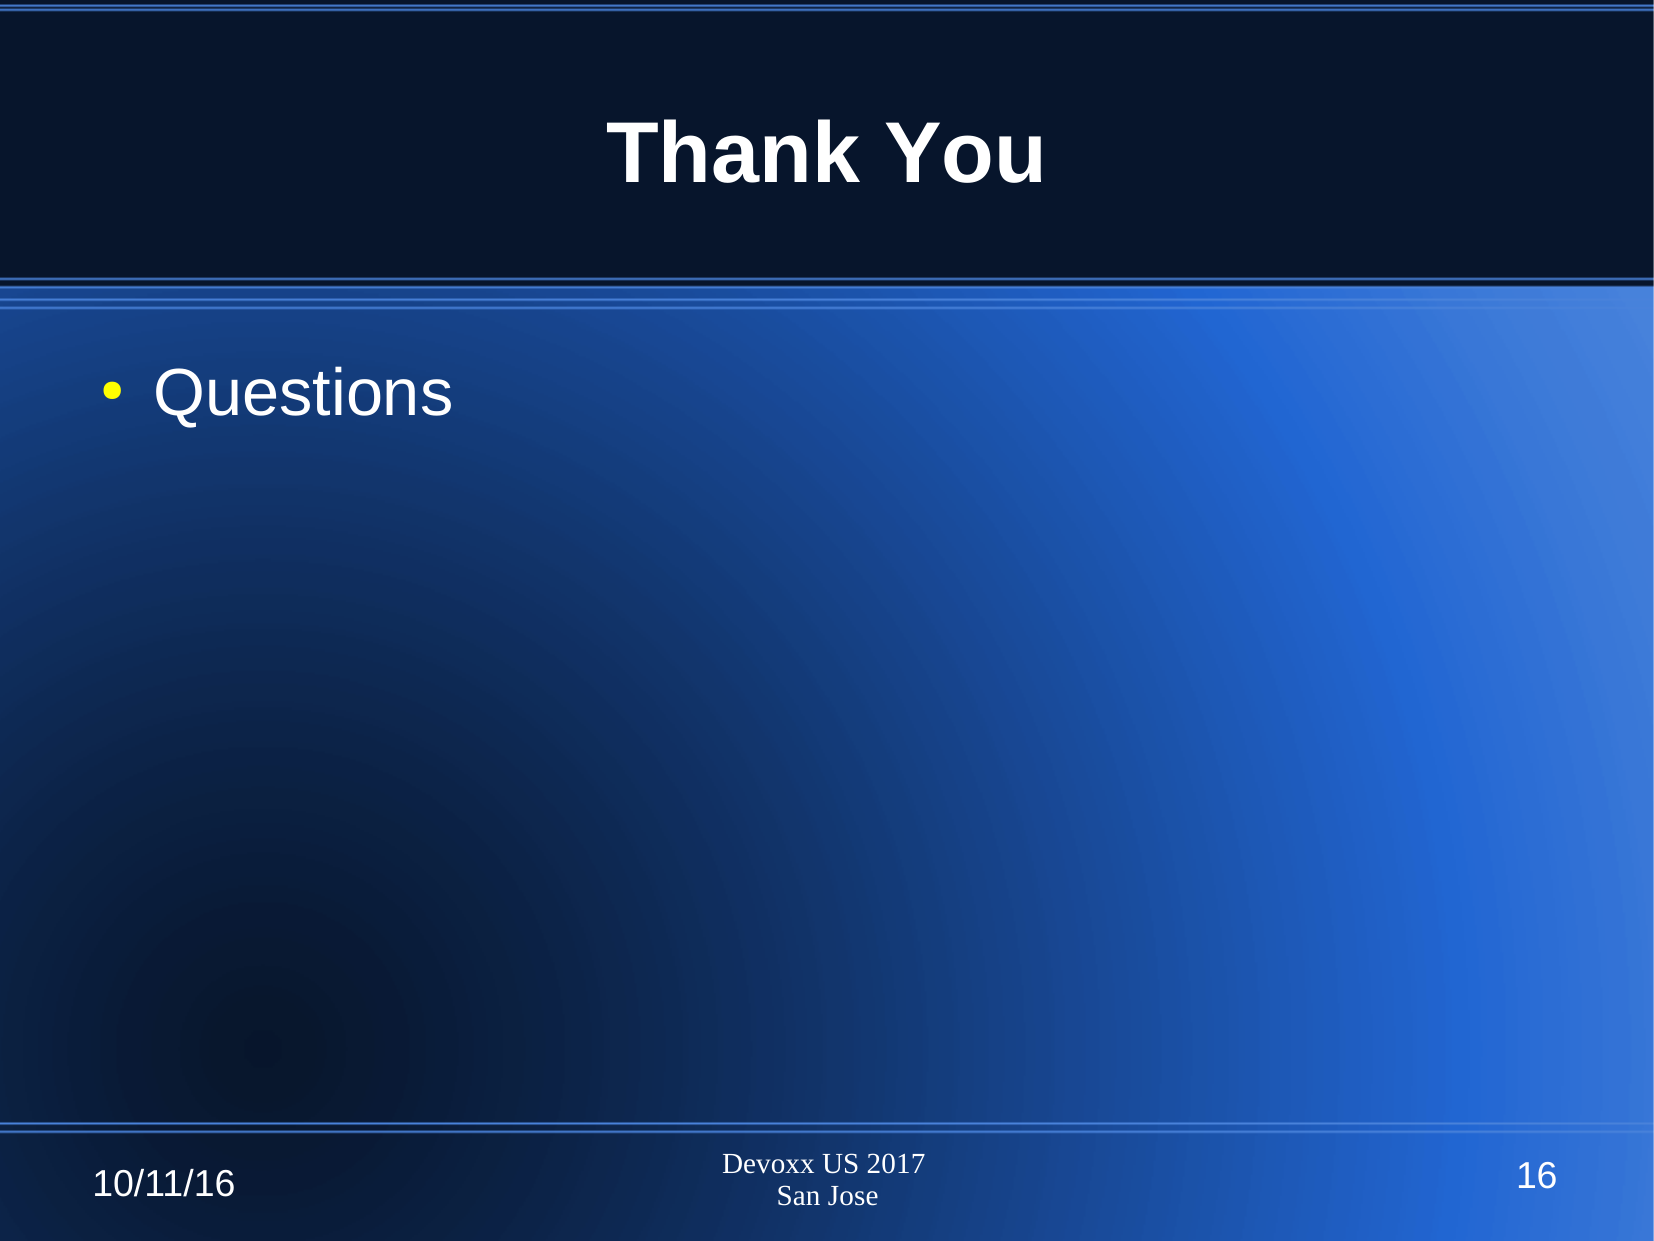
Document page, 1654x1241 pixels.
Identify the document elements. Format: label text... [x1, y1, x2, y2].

list Questions [82, 355, 1571, 1058]
picture [0, 0, 1654, 1241]
title Thank You [82, 49, 1571, 257]
